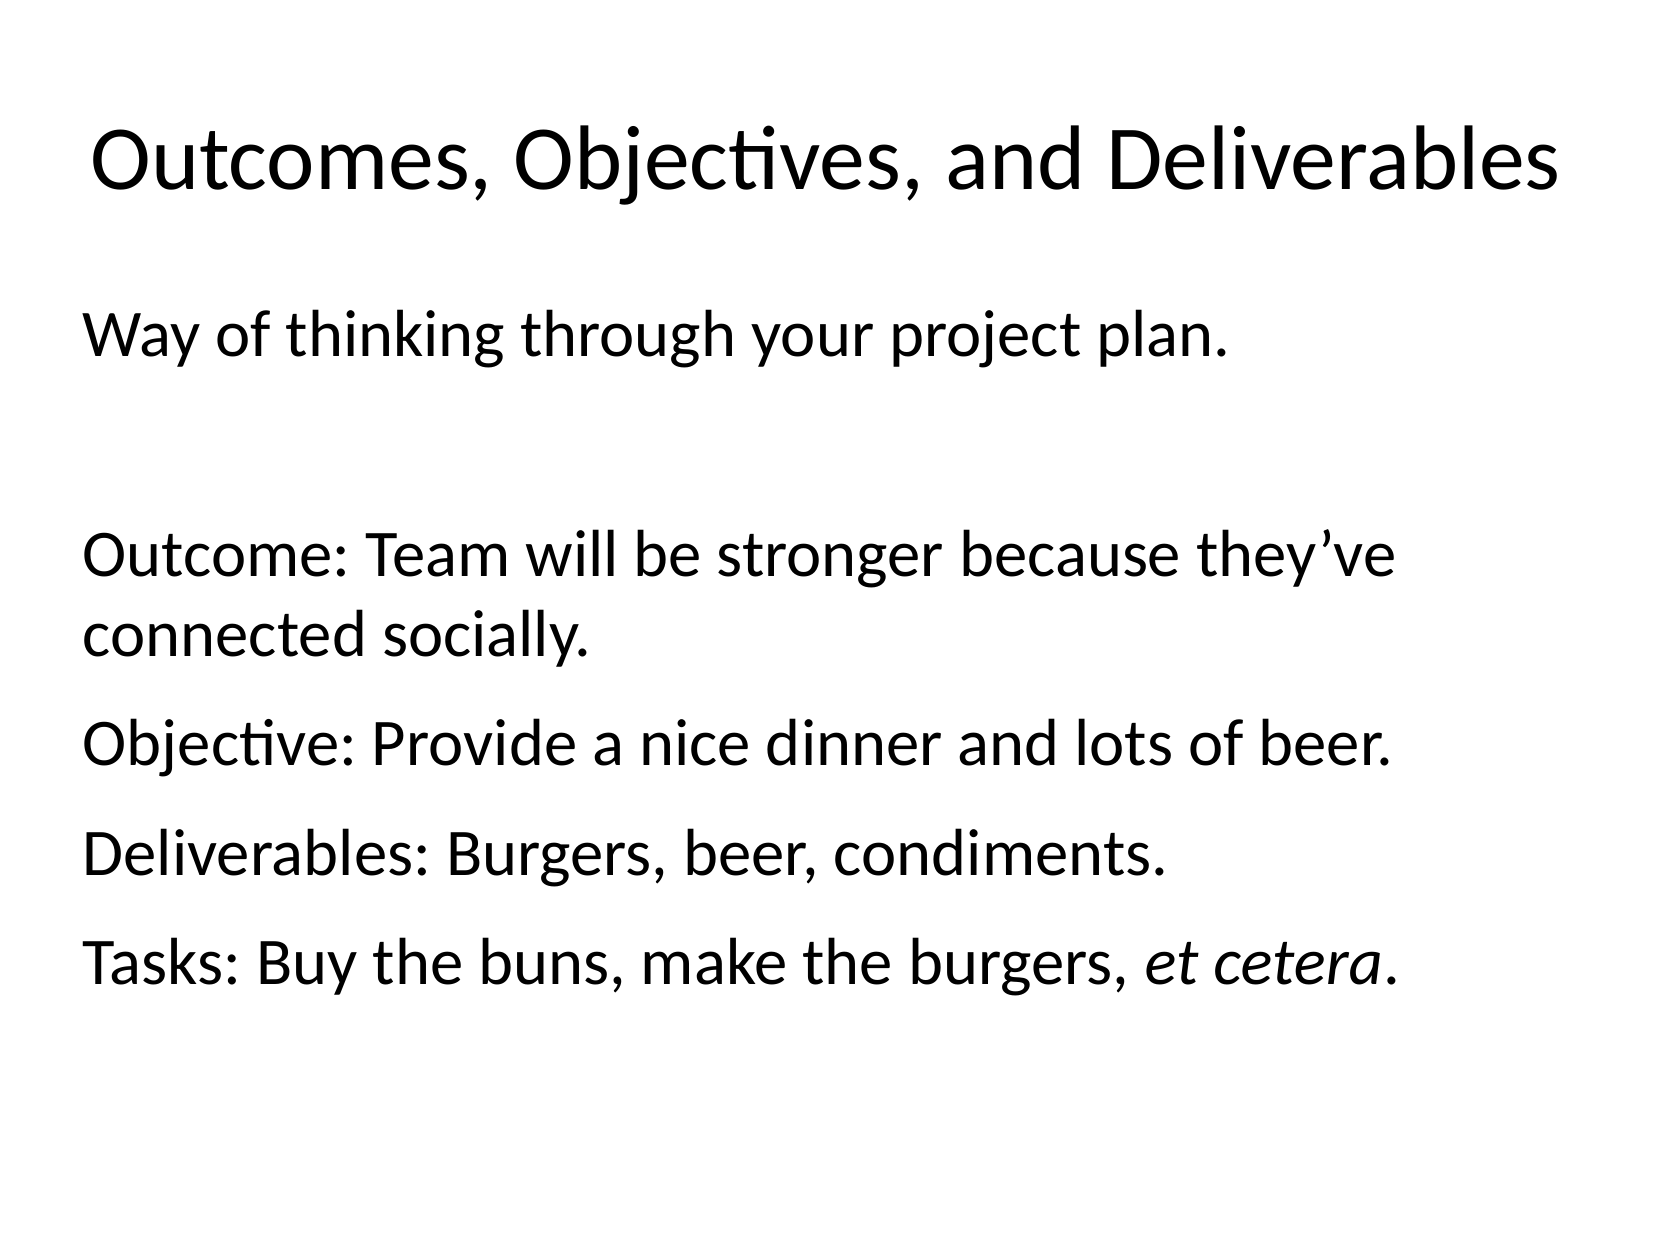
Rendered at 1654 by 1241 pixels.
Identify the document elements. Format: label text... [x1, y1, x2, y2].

title Outcomes, Objectives, and Deliverables [82, 49, 1571, 257]
list Way of thinking through your project plan. Outcome: Team will be stronger because they’ve connected socially. Objective: Provide a nice dinner and lots of beer. Deliverables: Burgers, beer, condiments. Tasks: Buy the buns, make the burgers, et cetera. [82, 290, 1571, 1010]
